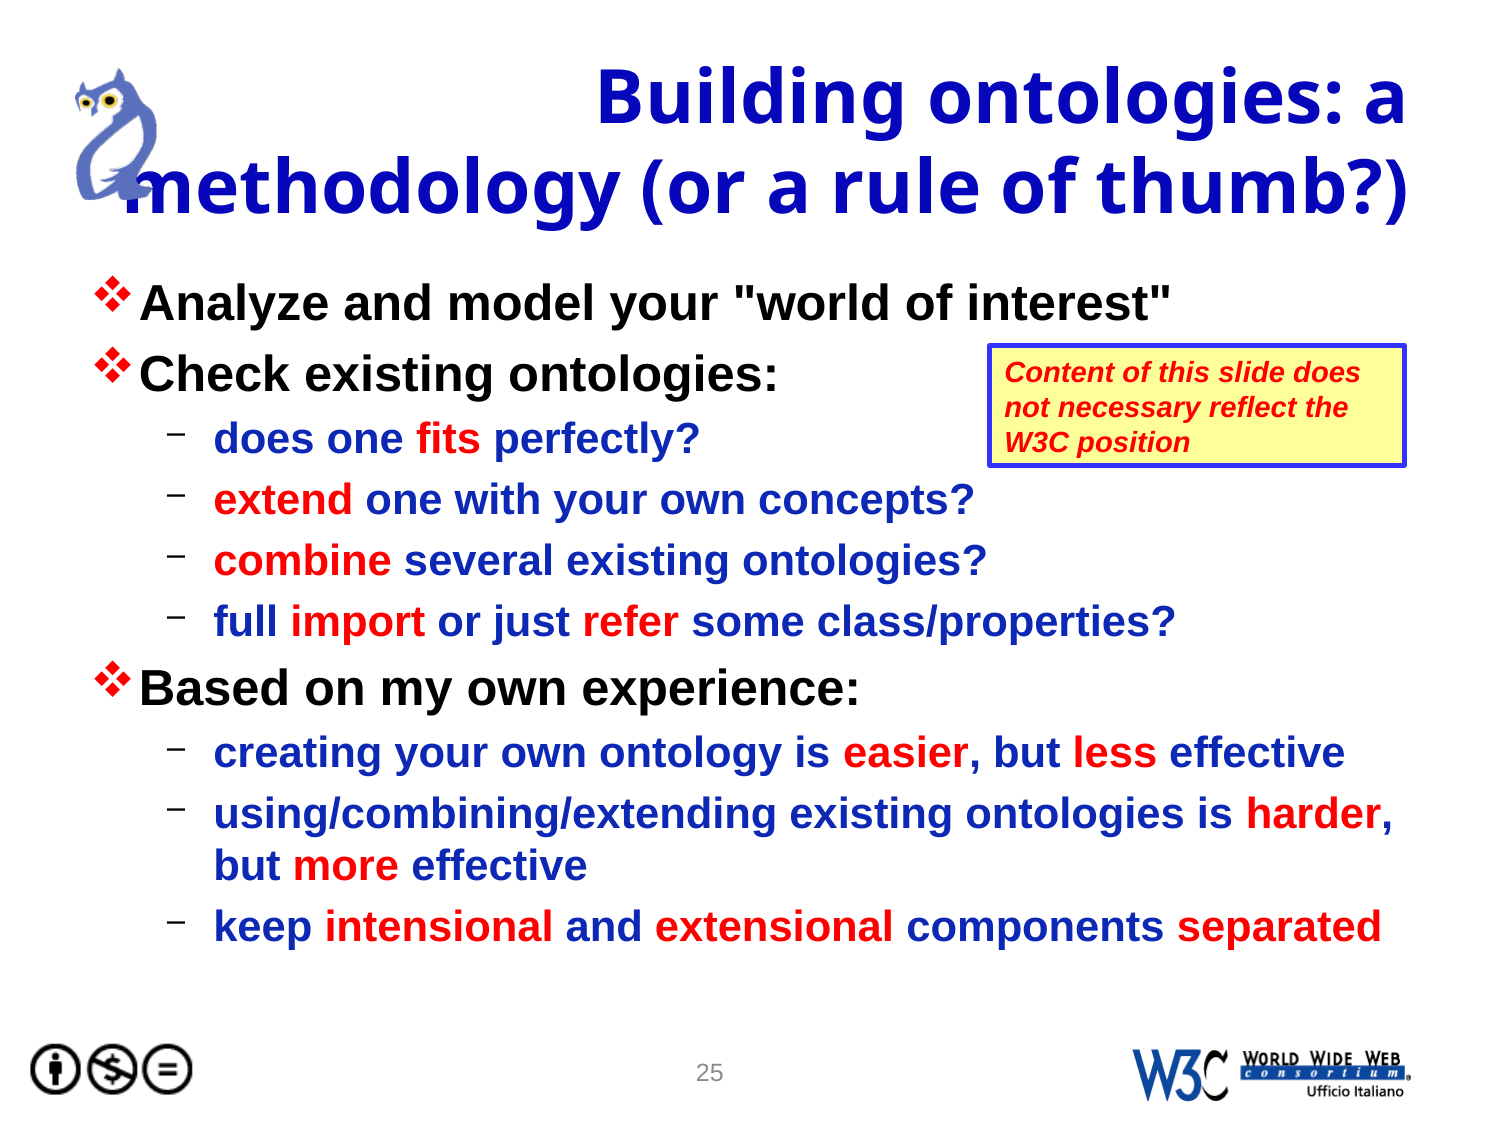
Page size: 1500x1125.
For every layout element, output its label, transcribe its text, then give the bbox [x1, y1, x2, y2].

picture [75, 68, 159, 203]
slide_number <number> [680, 1041, 761, 1102]
picture [15, 1022, 205, 1106]
title Building ontologies: a methodology (or a rule of thumb?) [75, 45, 1425, 233]
picture [1132, 1049, 1412, 1102]
list Analyze and model your "world of interest" Check existing ontologies: does one fits perfectly? extend one with your own concepts? combine several existing ontologies? full import or just refer some class/properties? Based on my own experience: creating your own ontology is easier, but less effective using/combining/extending existing ontologies is harder, but more effective keep intensional and extensional components separated [75, 262, 1425, 1005]
text_box Content of this slide does not necessary reflect the W3C position [989, 345, 1405, 466]
